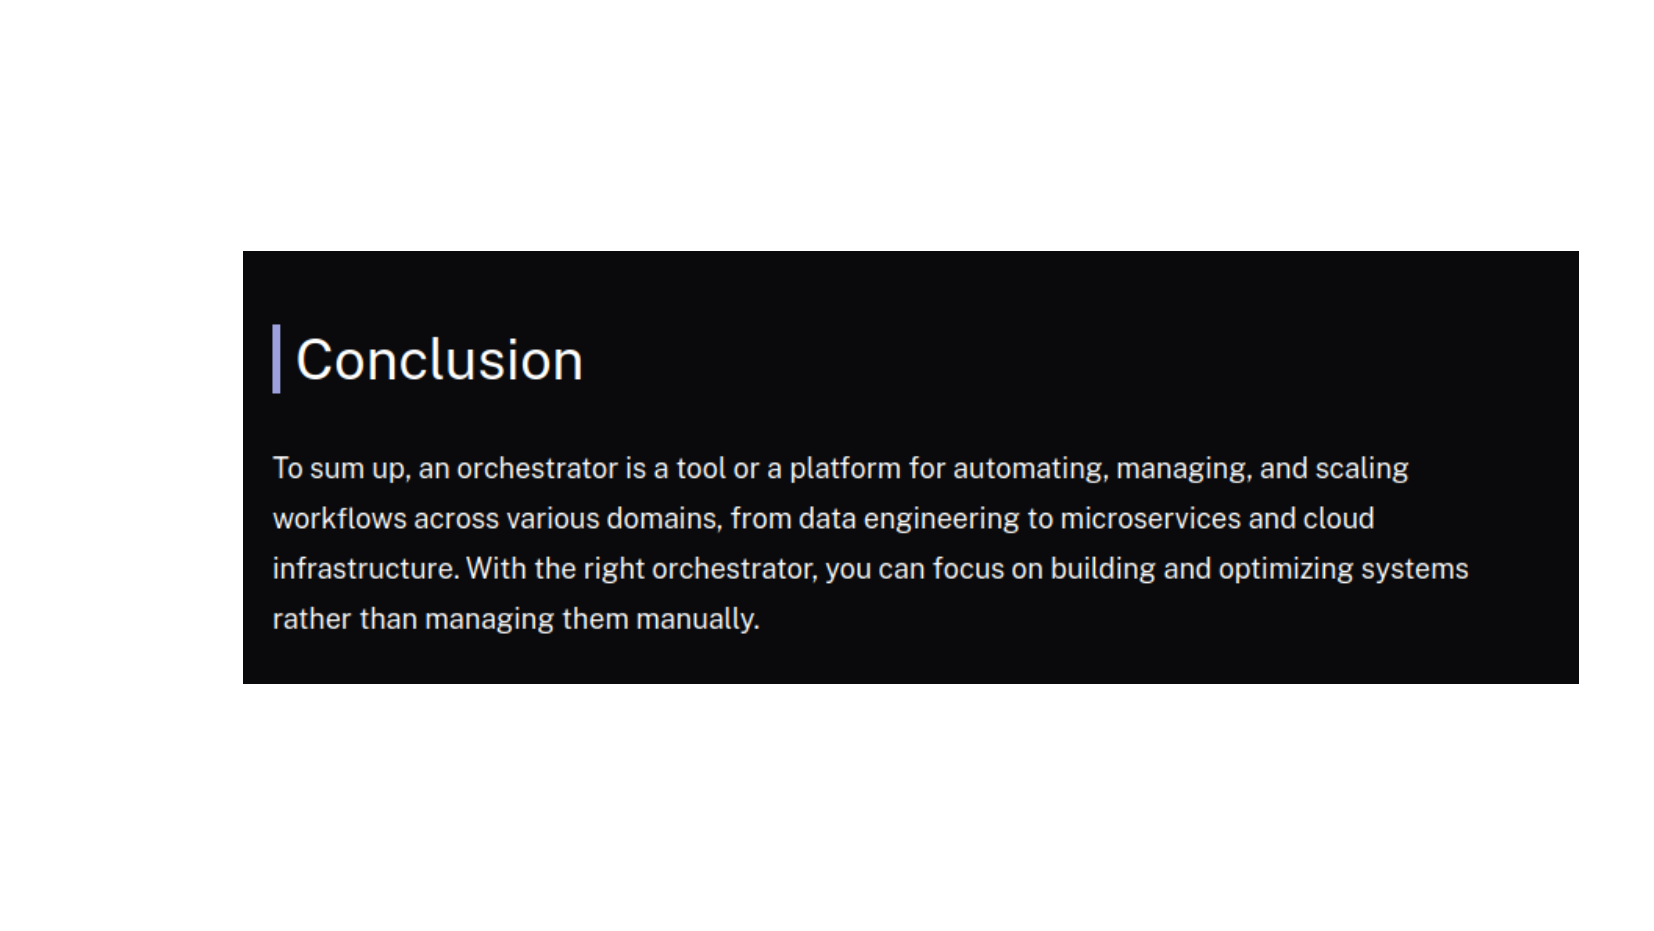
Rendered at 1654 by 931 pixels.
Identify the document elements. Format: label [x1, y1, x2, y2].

picture [243, 251, 1579, 684]
